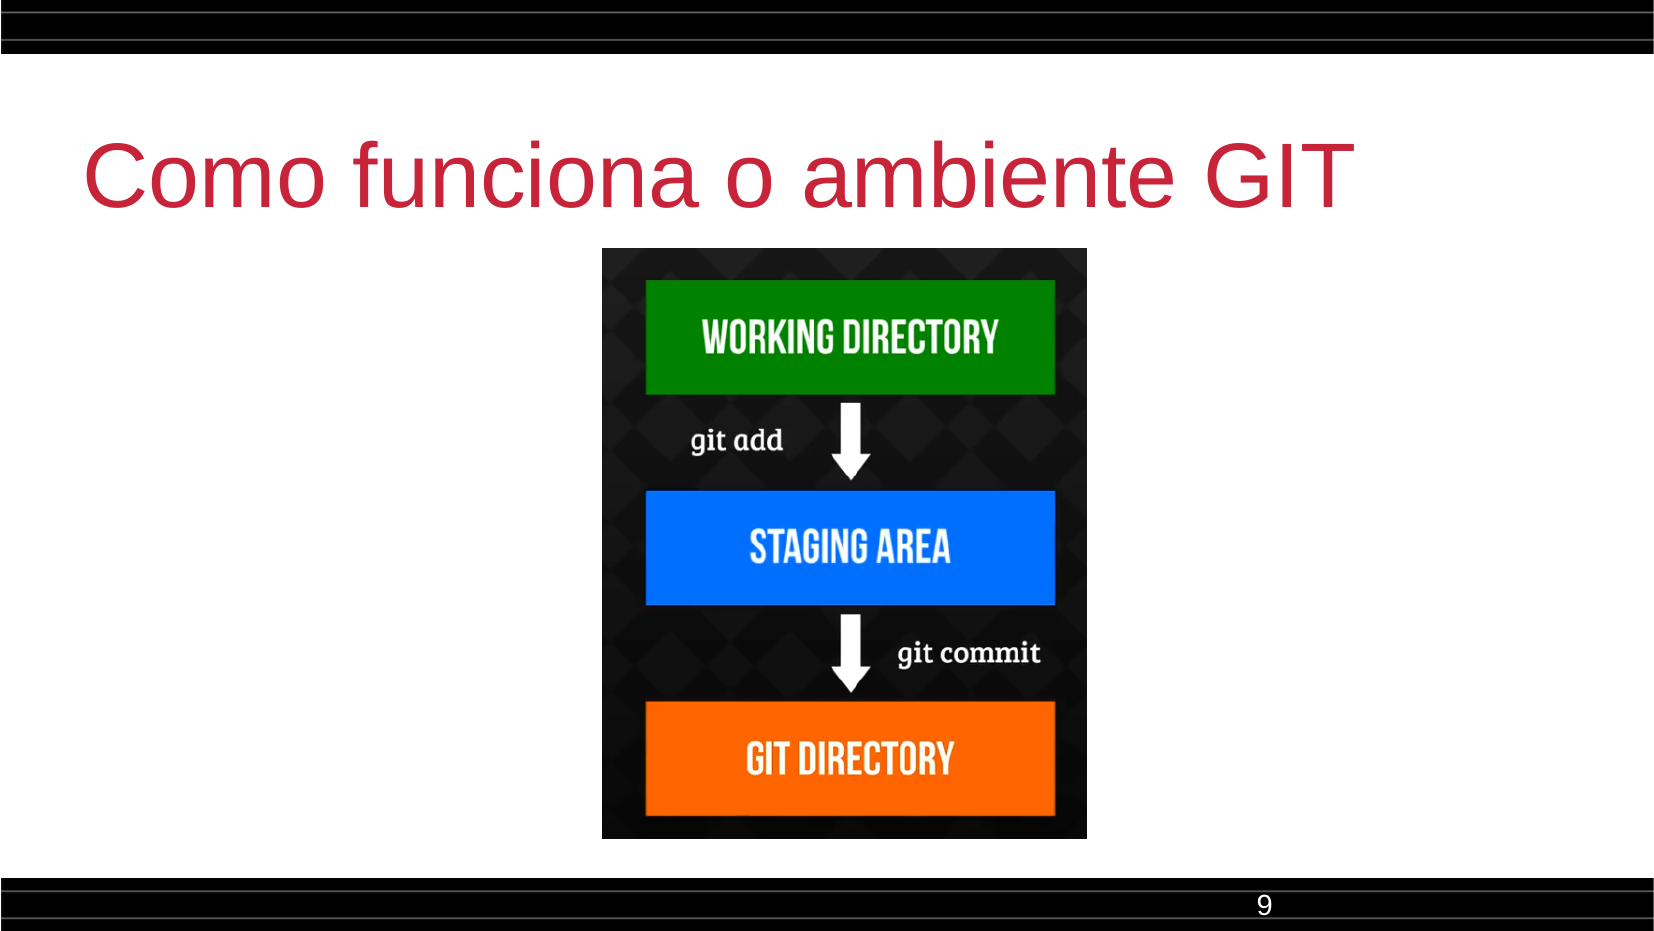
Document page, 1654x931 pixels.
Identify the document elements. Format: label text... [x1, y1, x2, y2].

title Como funciona o ambiente GIT [82, 92, 1571, 249]
picture [602, 248, 1087, 839]
